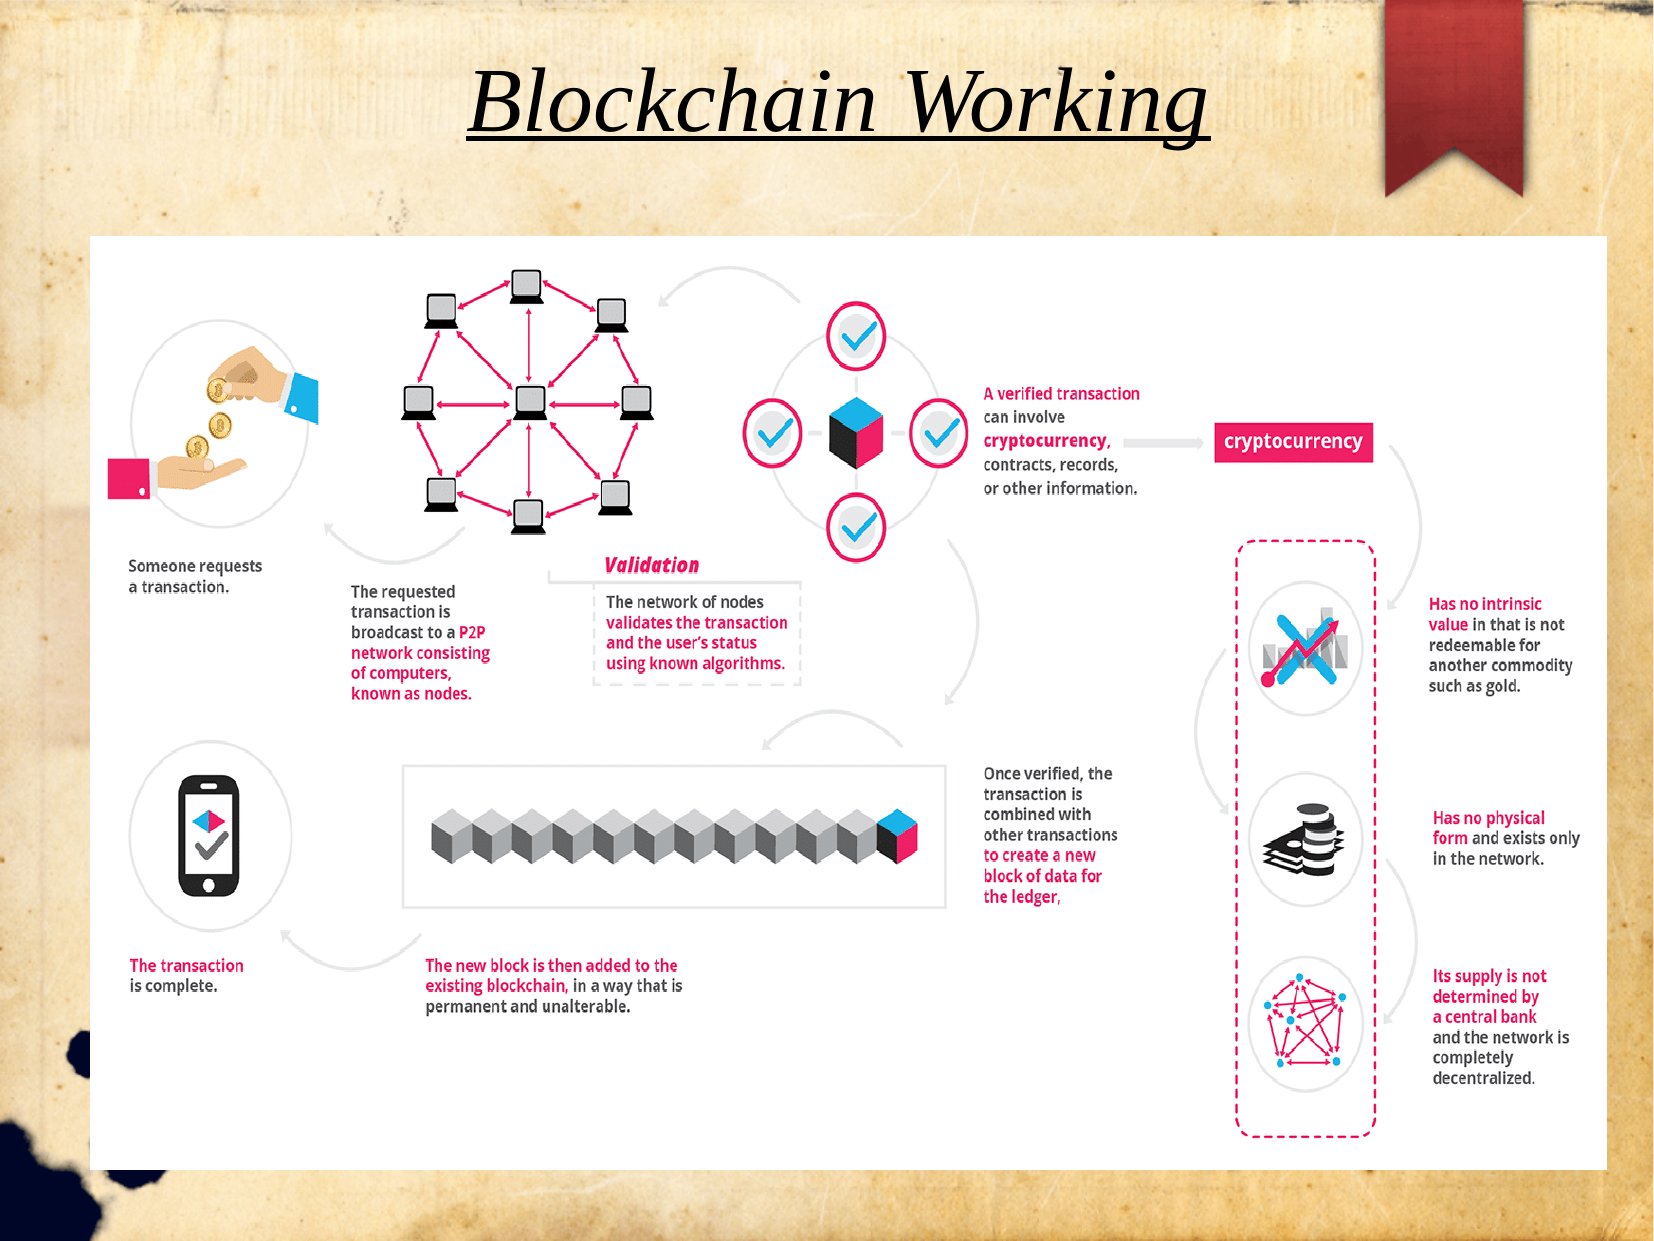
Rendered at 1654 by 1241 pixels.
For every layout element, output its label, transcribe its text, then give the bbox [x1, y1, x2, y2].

picture [0, 0, 1654, 1241]
title Blockchain Working [94, 11, 1583, 189]
